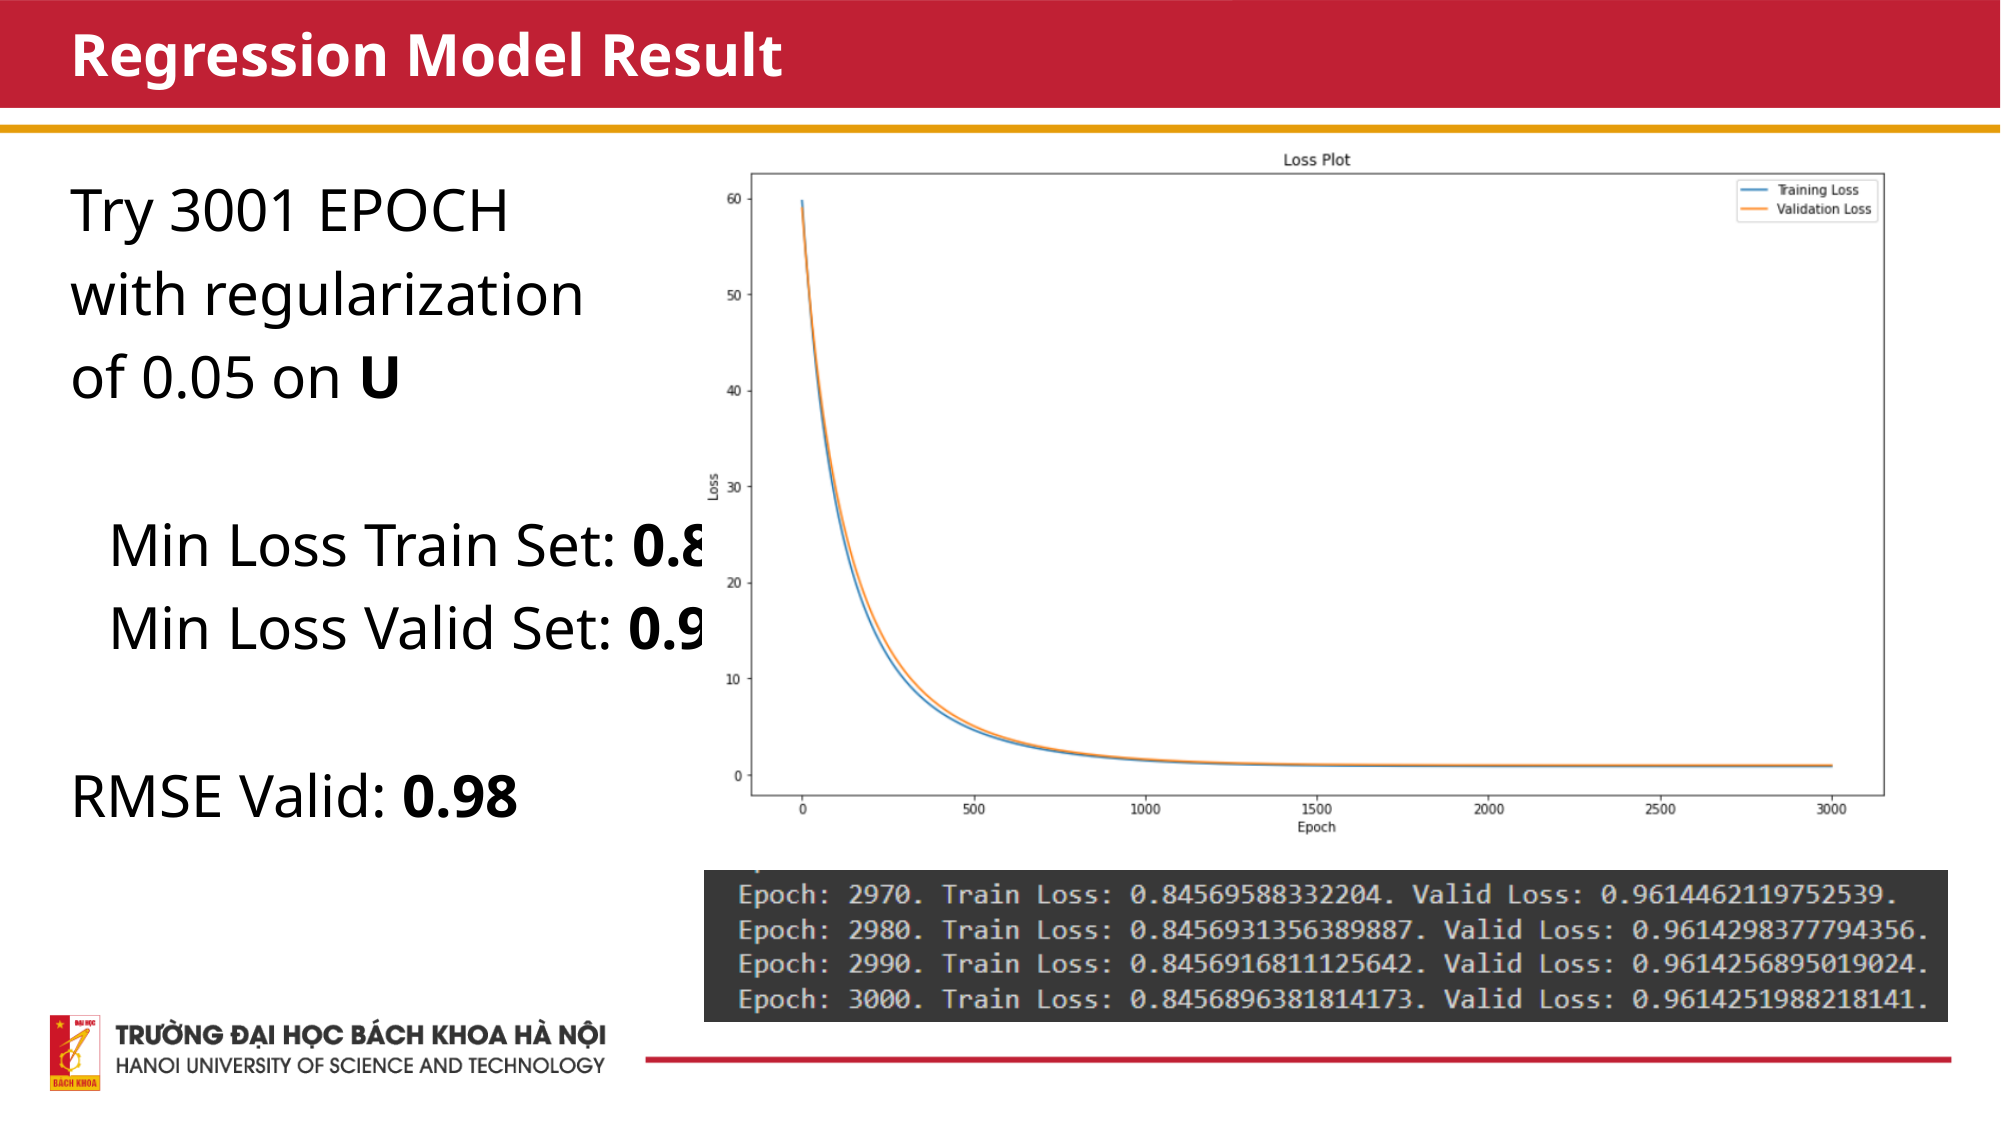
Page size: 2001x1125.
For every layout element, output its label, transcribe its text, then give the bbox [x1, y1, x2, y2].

picture [702, 146, 1888, 839]
list Try 3001 EPOCH with regularization of 0.05 on U Min Loss Train Set: 0.85 Min Loss Valid Set: 0.96 RMSE Valid: 0.98 [55, 173, 1945, 979]
picture [704, 870, 1948, 1022]
title Regression Model Result [55, 18, 1945, 91]
